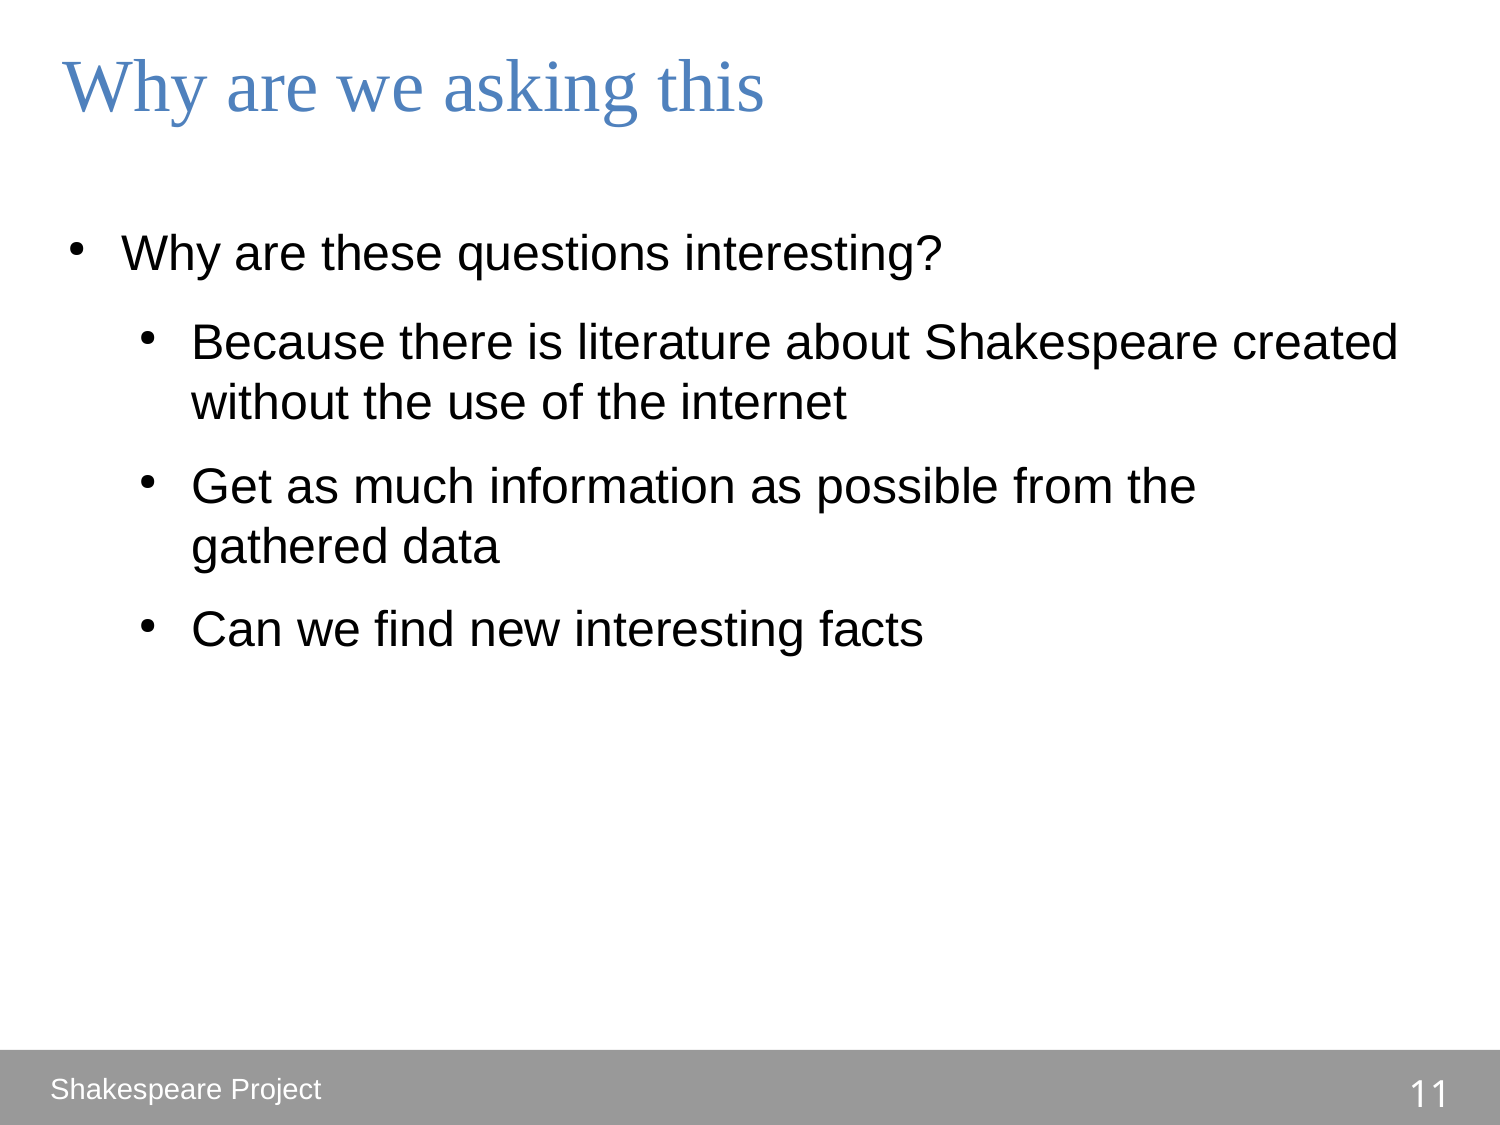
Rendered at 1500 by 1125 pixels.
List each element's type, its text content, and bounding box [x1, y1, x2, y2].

title Why are we asking this [62, 12, 1450, 150]
list Why are these questions interesting? Because there is literature about Shakespeare created without the use of the internet Get as much information as possible from the gathered data Can we find new interesting facts [35, 212, 1423, 910]
slide_number <number> [1393, 1062, 1477, 1111]
footer Shakespeare Project [35, 1062, 1276, 1111]
